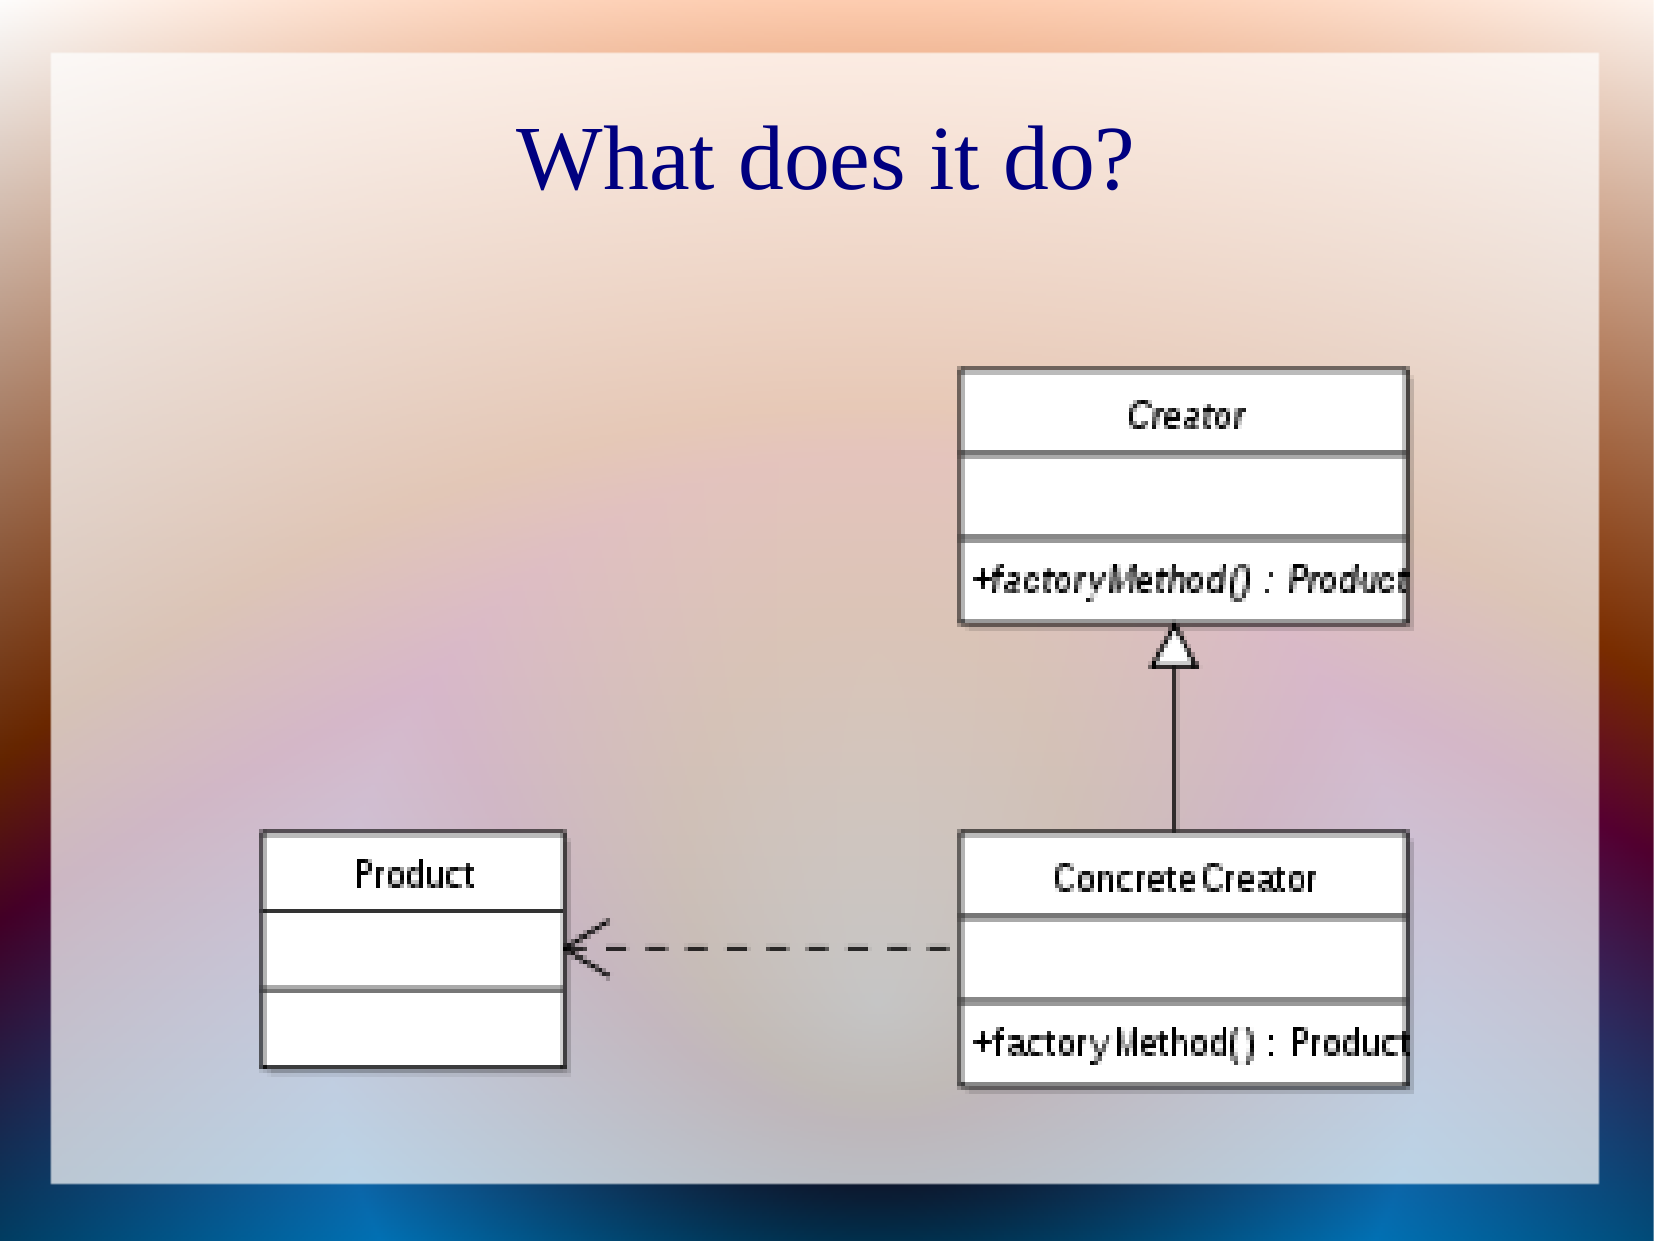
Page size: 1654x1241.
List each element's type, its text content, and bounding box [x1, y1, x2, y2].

title What does it do? [82, 55, 1571, 263]
picture [0, 0, 1654, 1241]
